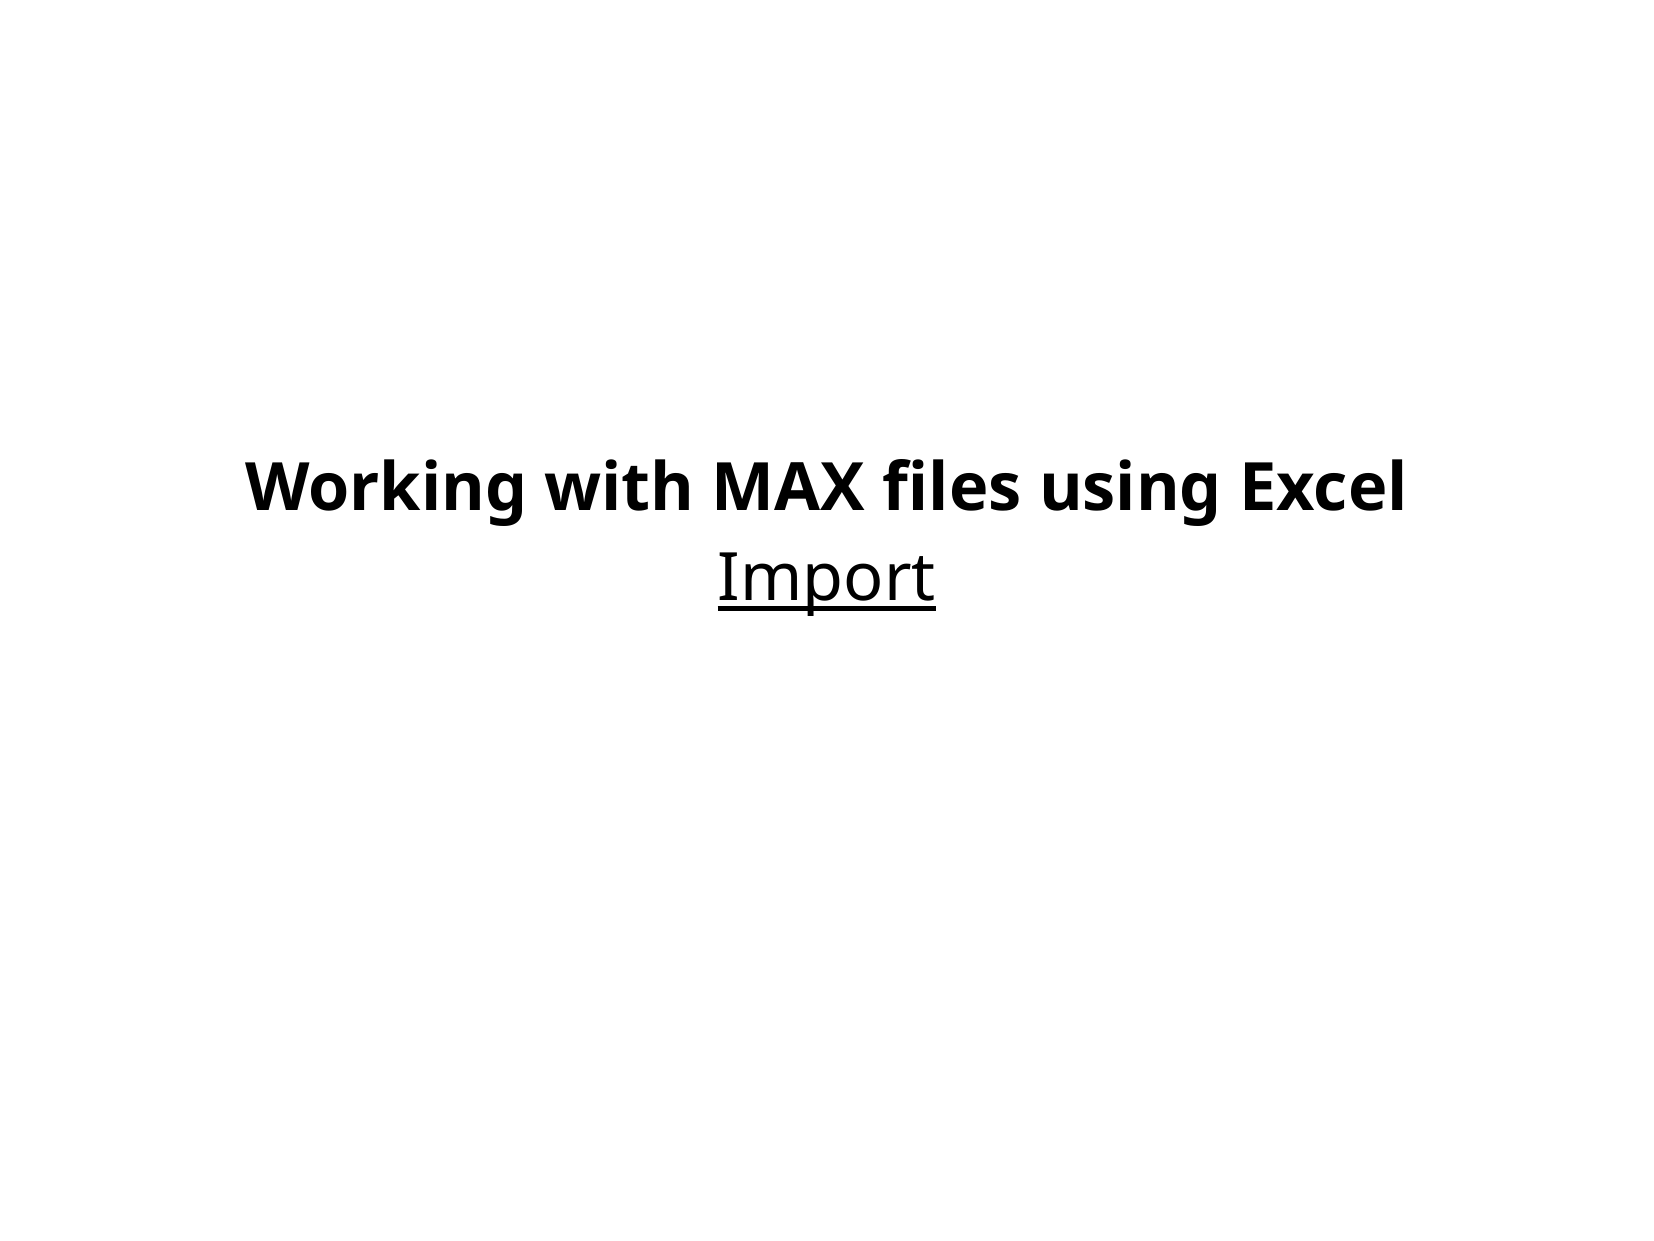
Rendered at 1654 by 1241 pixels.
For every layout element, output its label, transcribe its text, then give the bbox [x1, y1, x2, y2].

subtitle Working with MAX files using Excel Import [82, 49, 1571, 1010]
